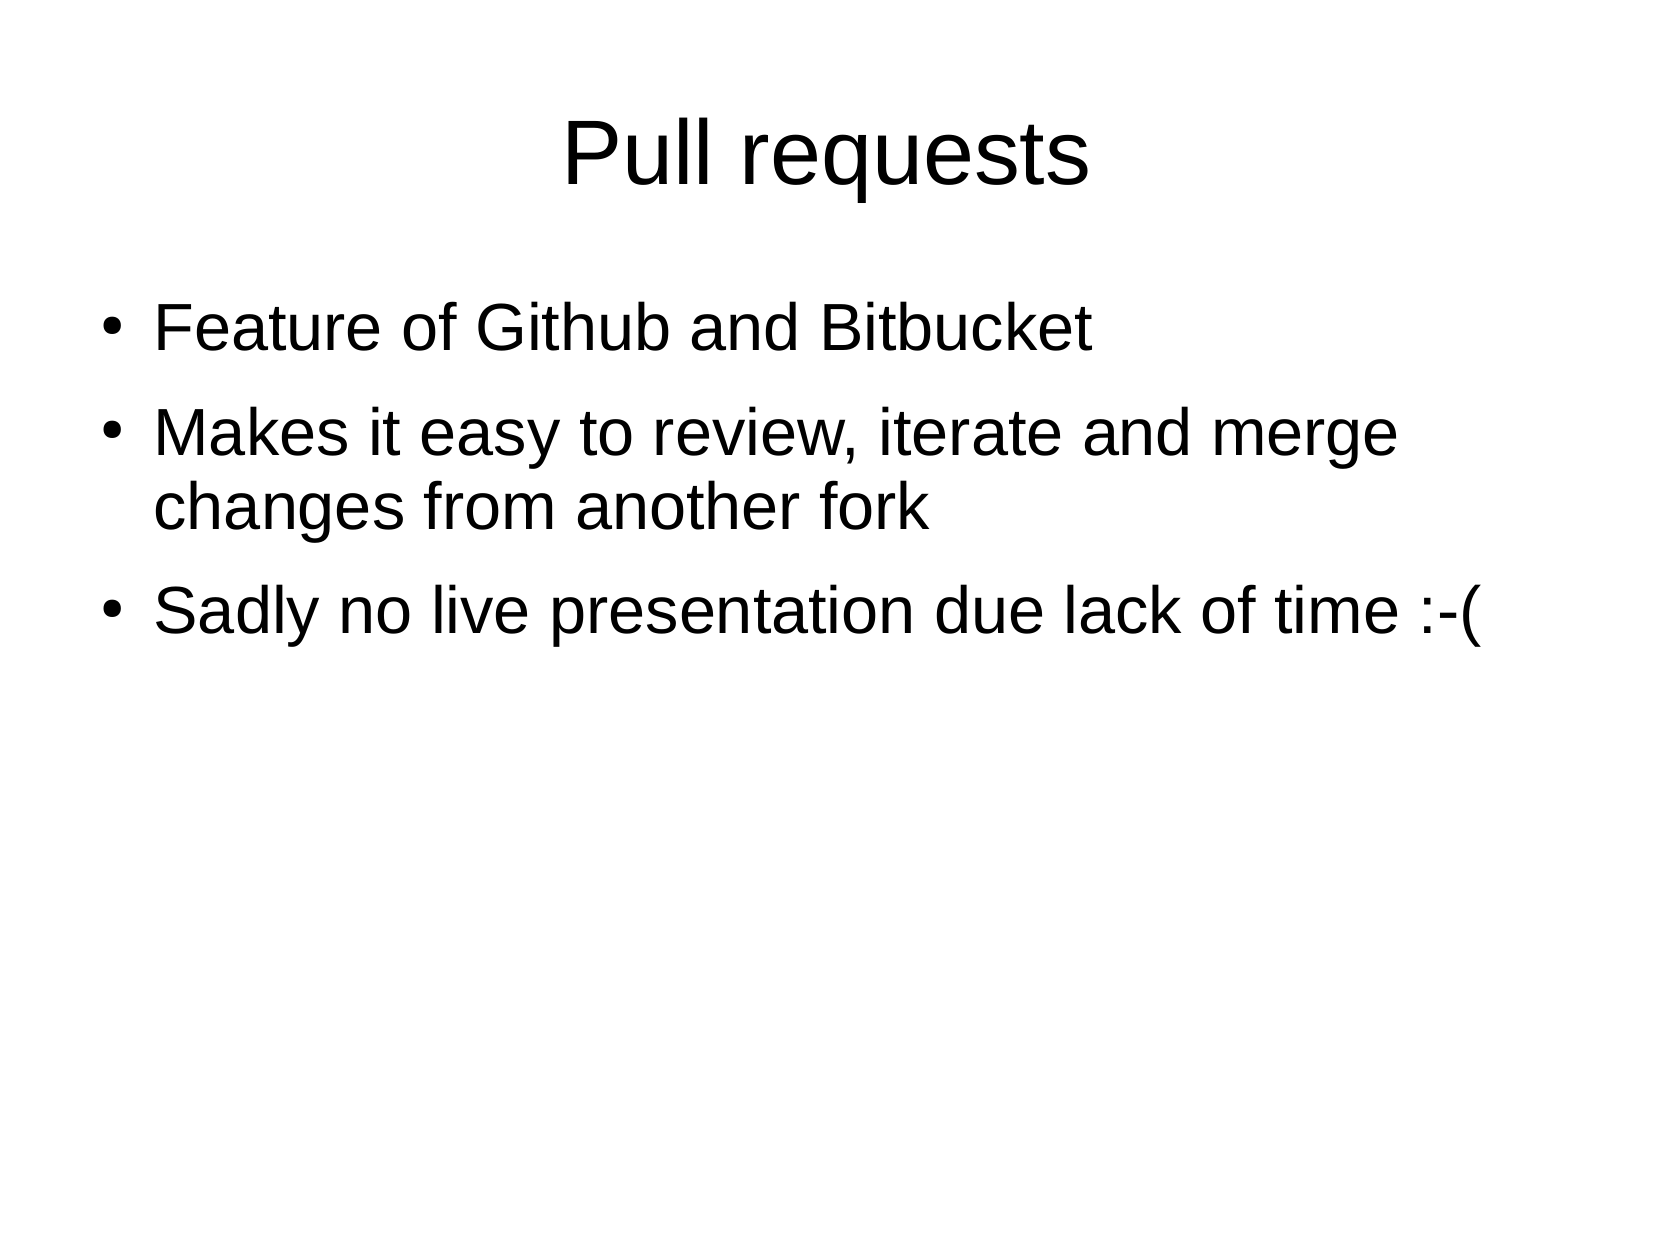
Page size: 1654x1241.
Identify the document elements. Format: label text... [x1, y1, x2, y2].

title Pull requests [82, 49, 1571, 257]
list Feature of Github and Bitbucket Makes it easy to review, iterate and merge changes from another fork Sadly no live presentation due lack of time :-( [82, 290, 1571, 1010]
